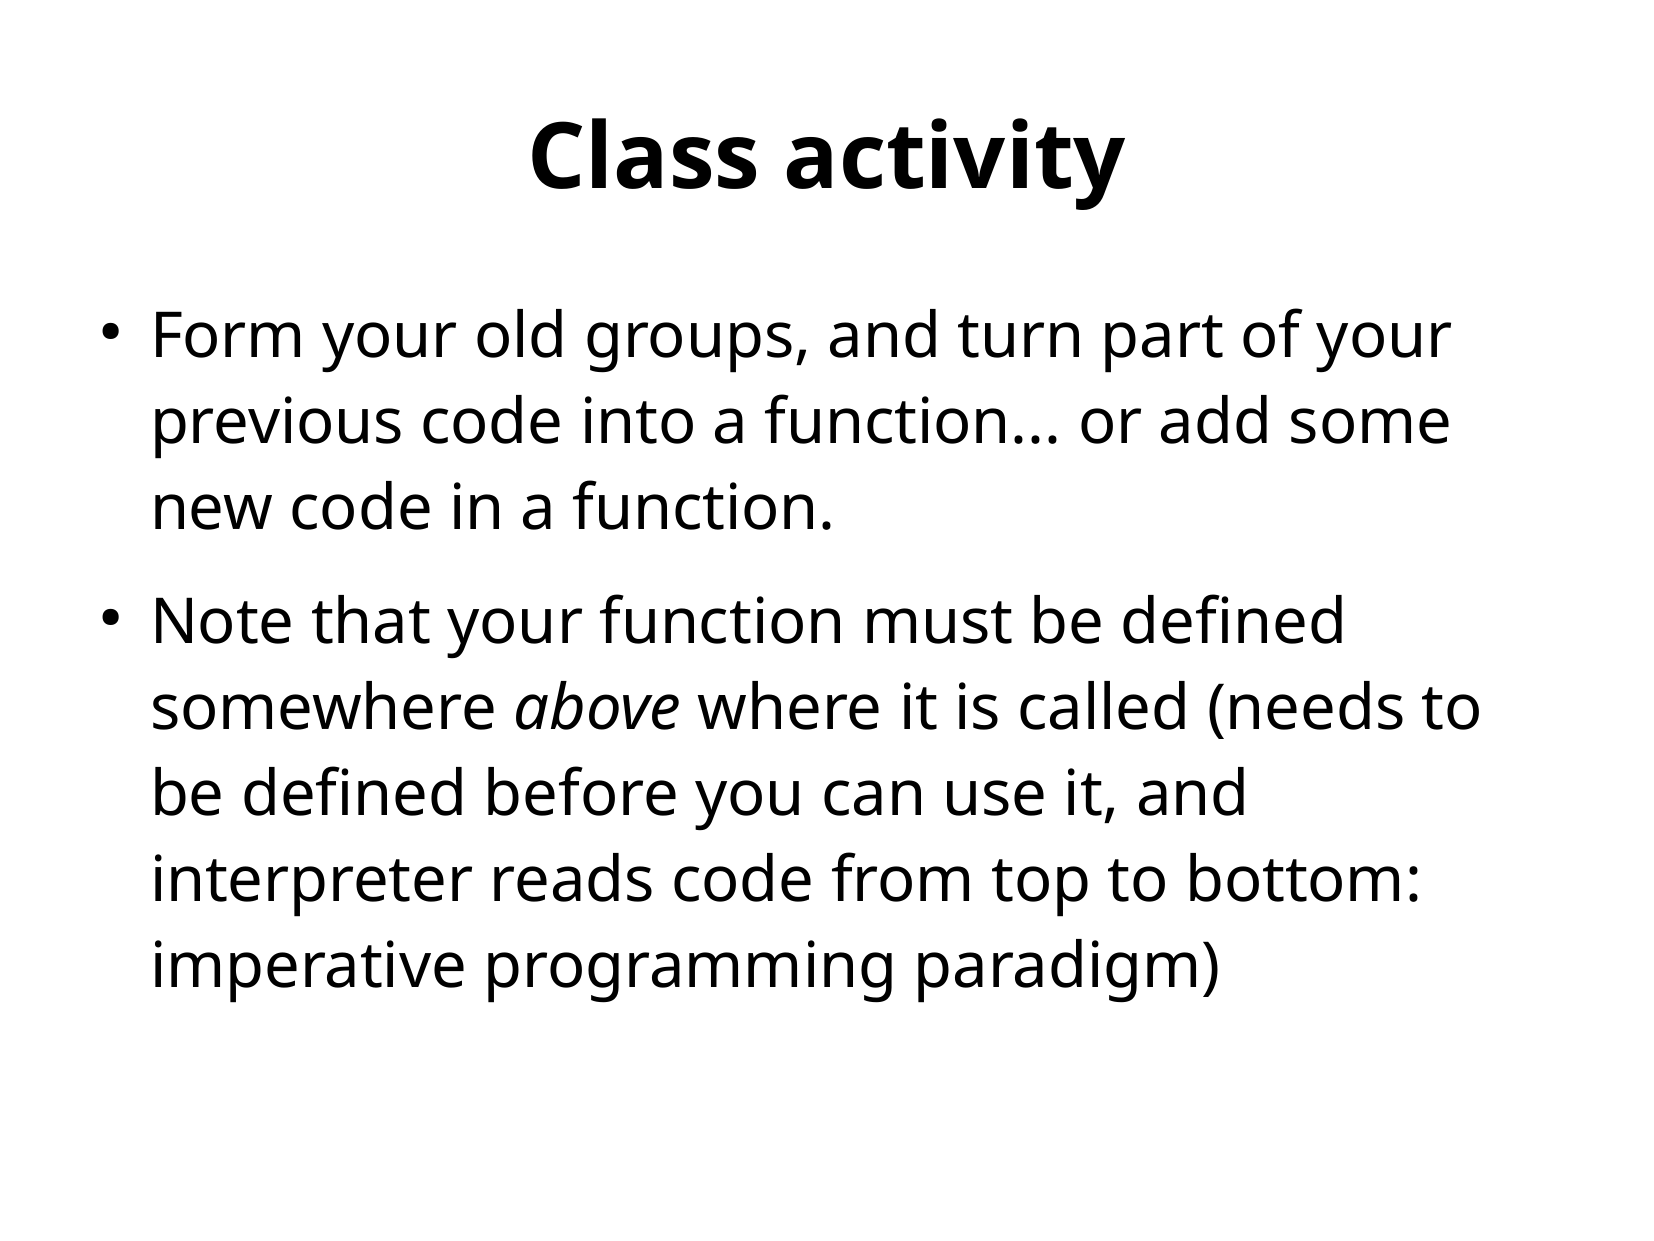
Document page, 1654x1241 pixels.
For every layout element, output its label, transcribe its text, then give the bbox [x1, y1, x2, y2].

list Form your old groups, and turn part of your previous code into a function... or add some new code in a function. Note that your function must be defined somewhere above where it is called (needs to be defined before you can use it, and interpreter reads code from top to bottom: imperative programming paradigm) [82, 290, 1571, 1010]
title Class activity [82, 49, 1571, 257]
